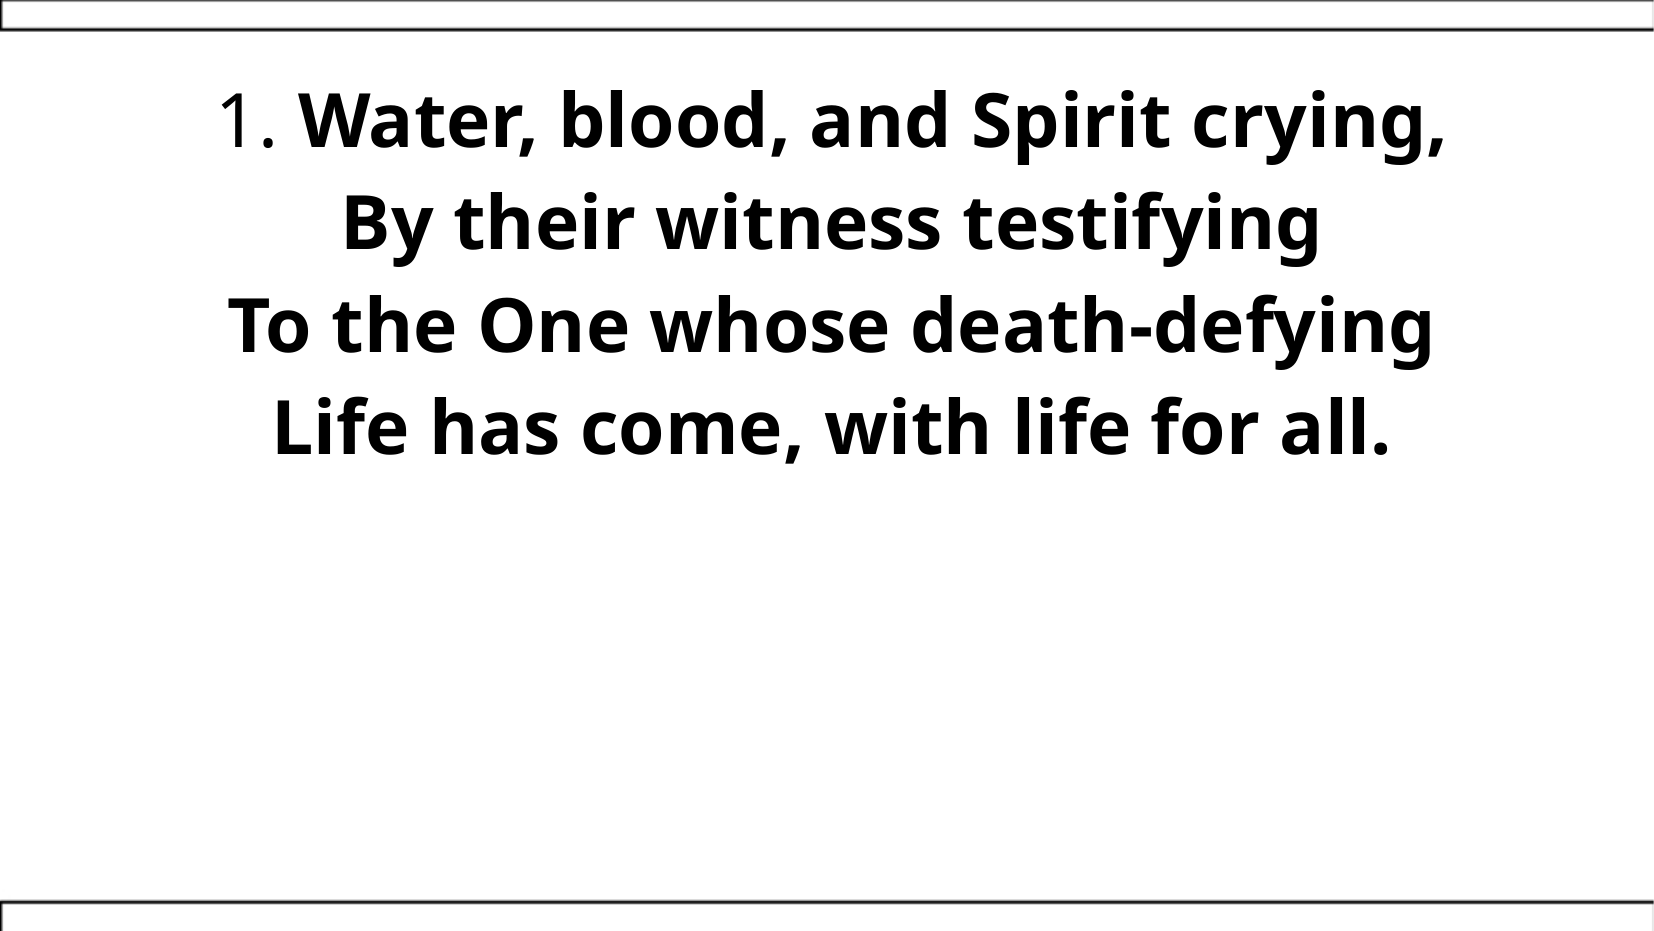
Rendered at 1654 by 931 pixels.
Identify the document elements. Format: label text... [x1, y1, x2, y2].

text_box 1. Water, blood, and Spirit crying, By their witness testifying To the One whose death-defying Life has come, with life for all. [90, 60, 1576, 475]
picture [0, 0, 1654, 931]
